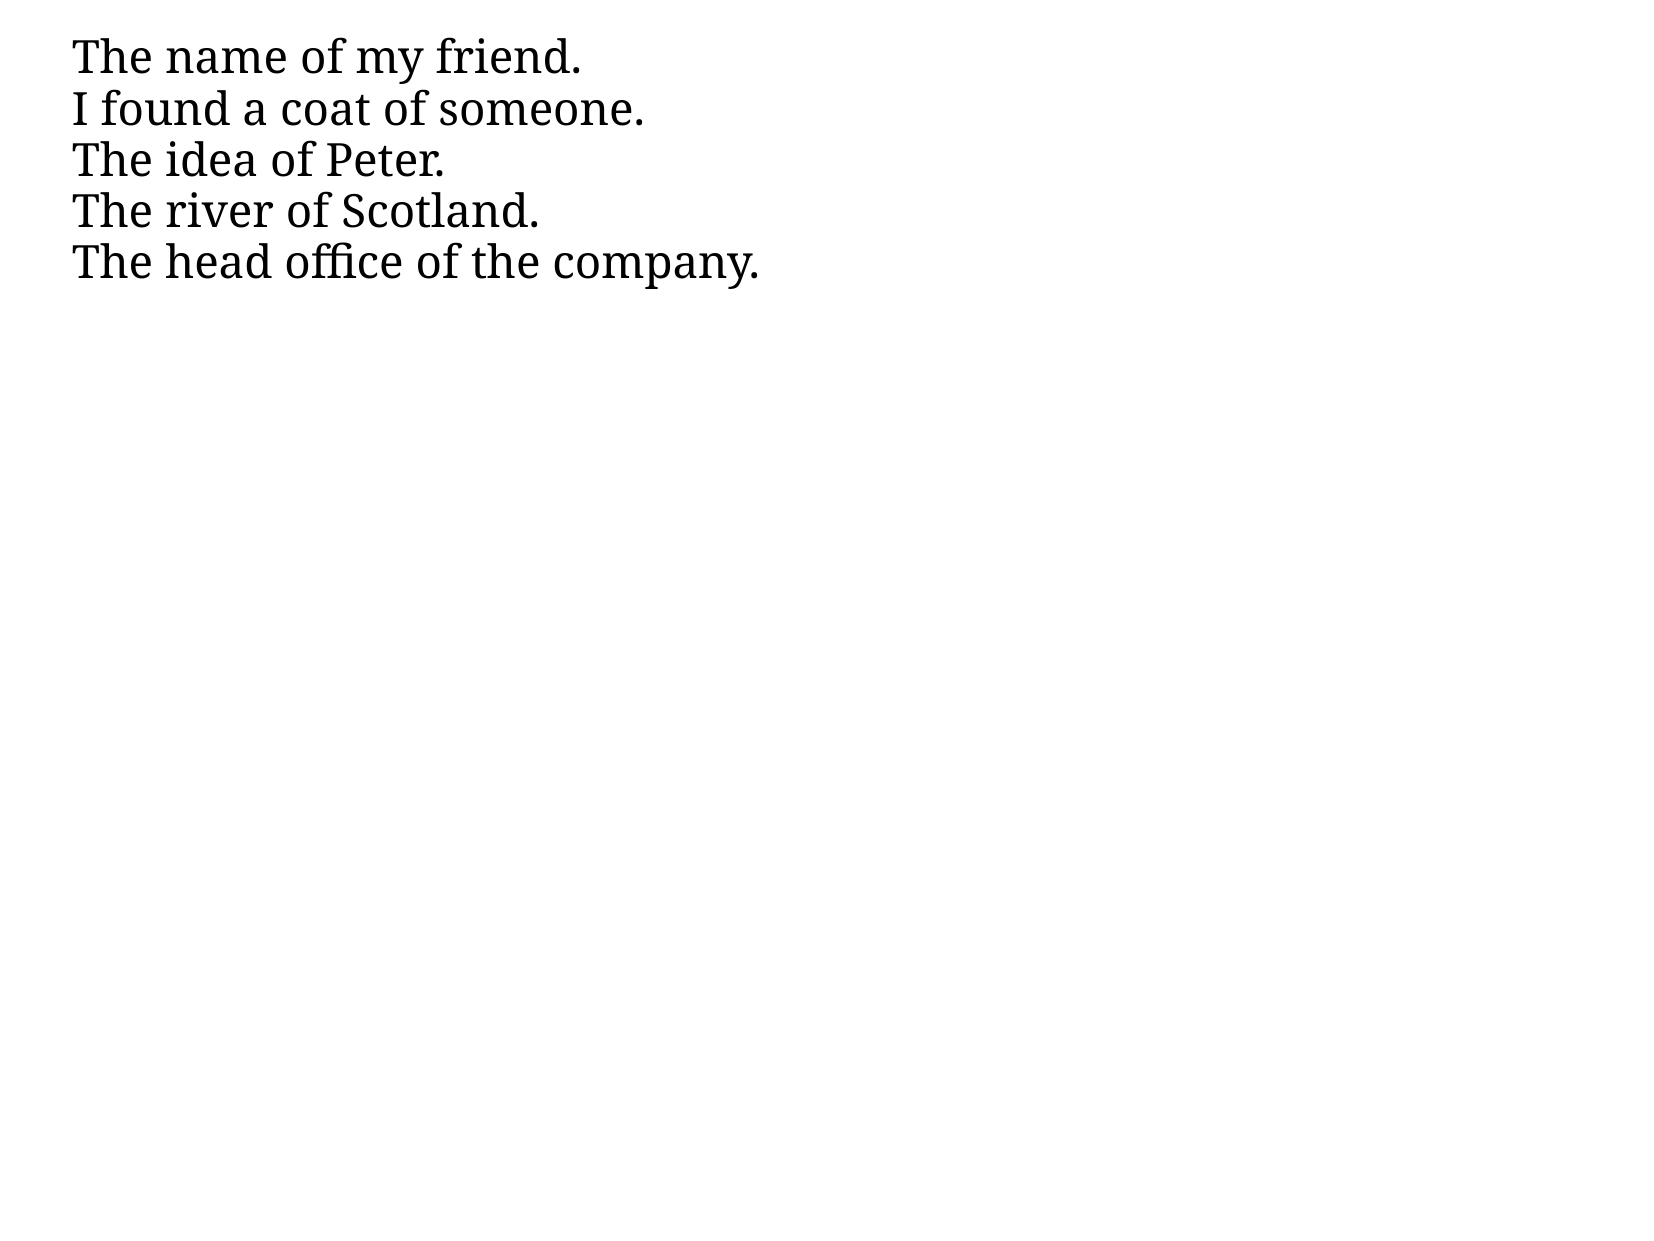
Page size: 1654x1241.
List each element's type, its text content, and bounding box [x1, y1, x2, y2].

text_box The name of my friend. I found a coat of someone. The idea of Peter. The river of Scotland. The head office of the company. [71, 31, 1560, 1140]
